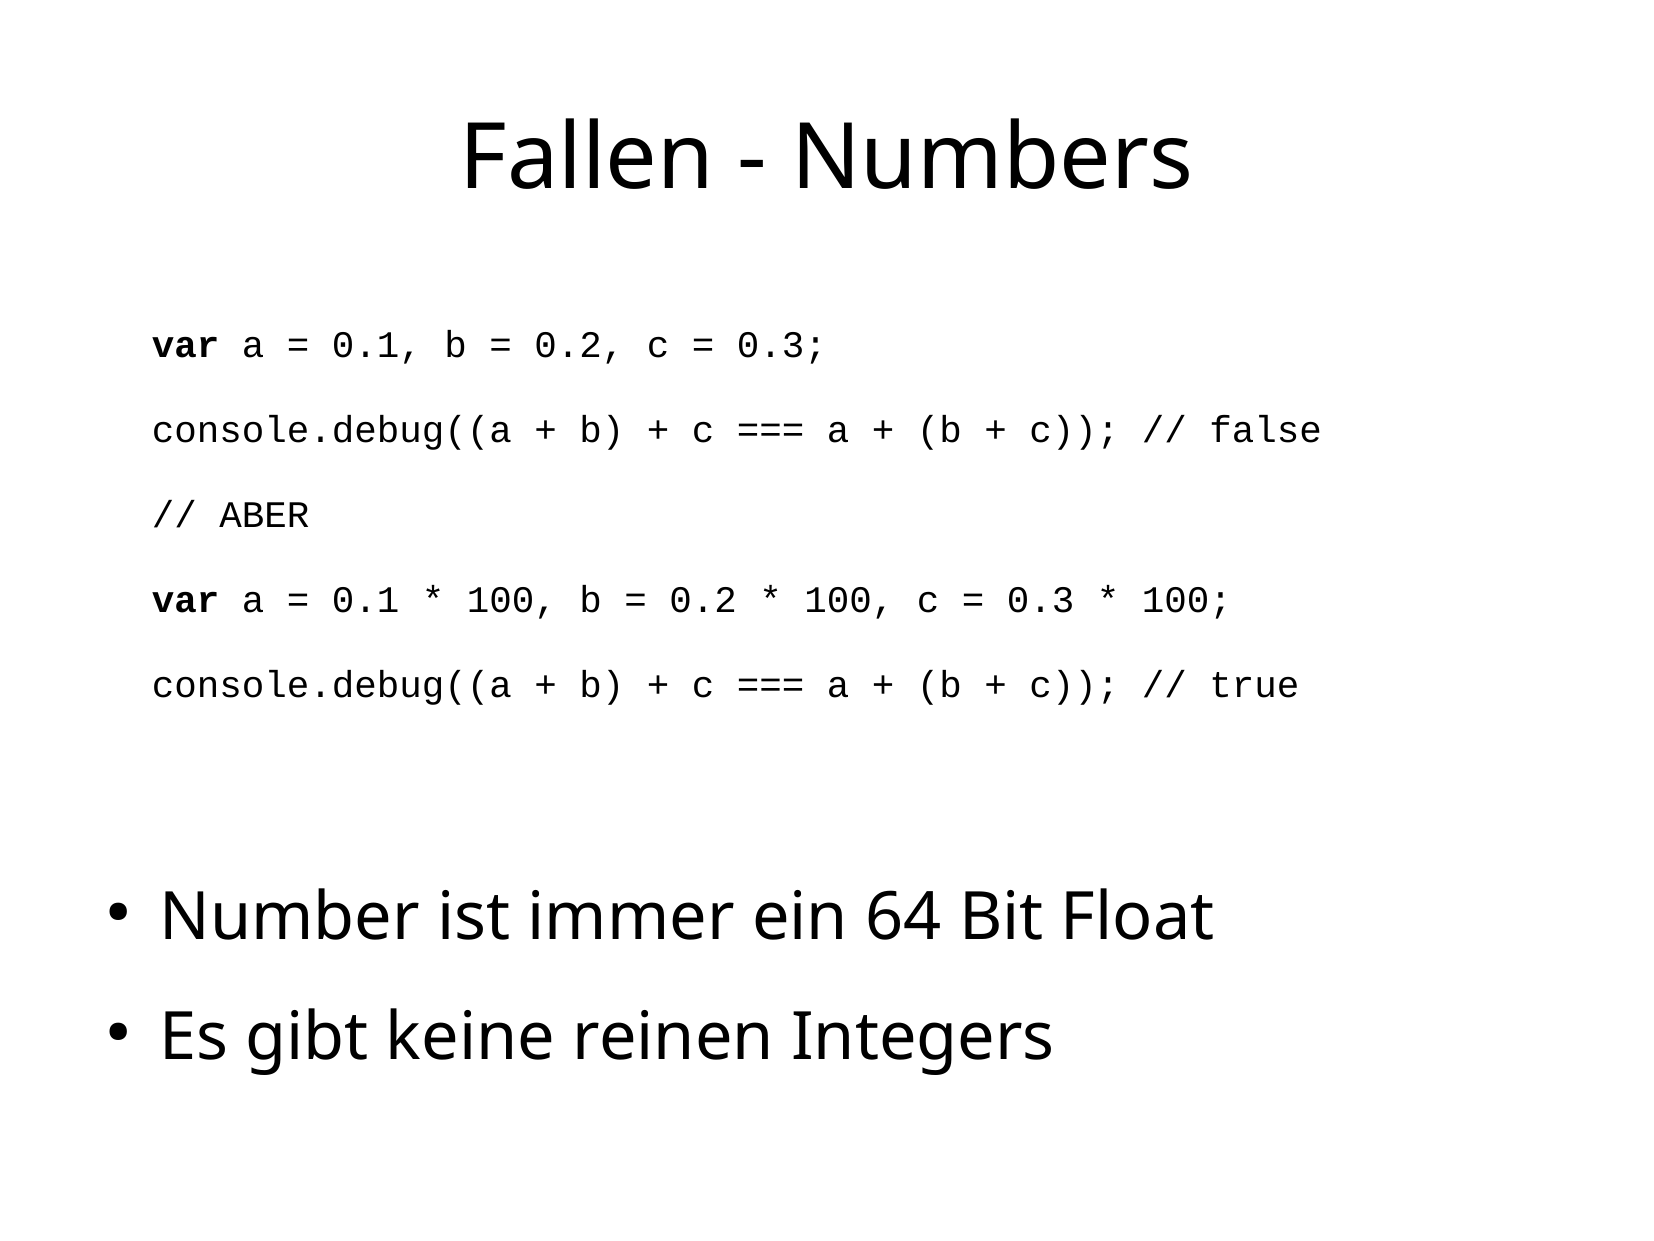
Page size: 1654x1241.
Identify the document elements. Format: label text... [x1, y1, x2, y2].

title Fallen - Numbers [82, 56, 1571, 250]
text_box var a = 0.1, b = 0.2, c = 0.3; console.debug((a + b) + c === a + (b + c)); // false // ABER var a = 0.1 * 100, b = 0.2 * 100, c = 0.3 * 100; console.debug((a + b) + c === a + (b + c)); // true [137, 319, 1457, 717]
list Number ist immer ein 64 Bit Float Es gibt keine reinen Integers [88, 868, 1577, 1075]
